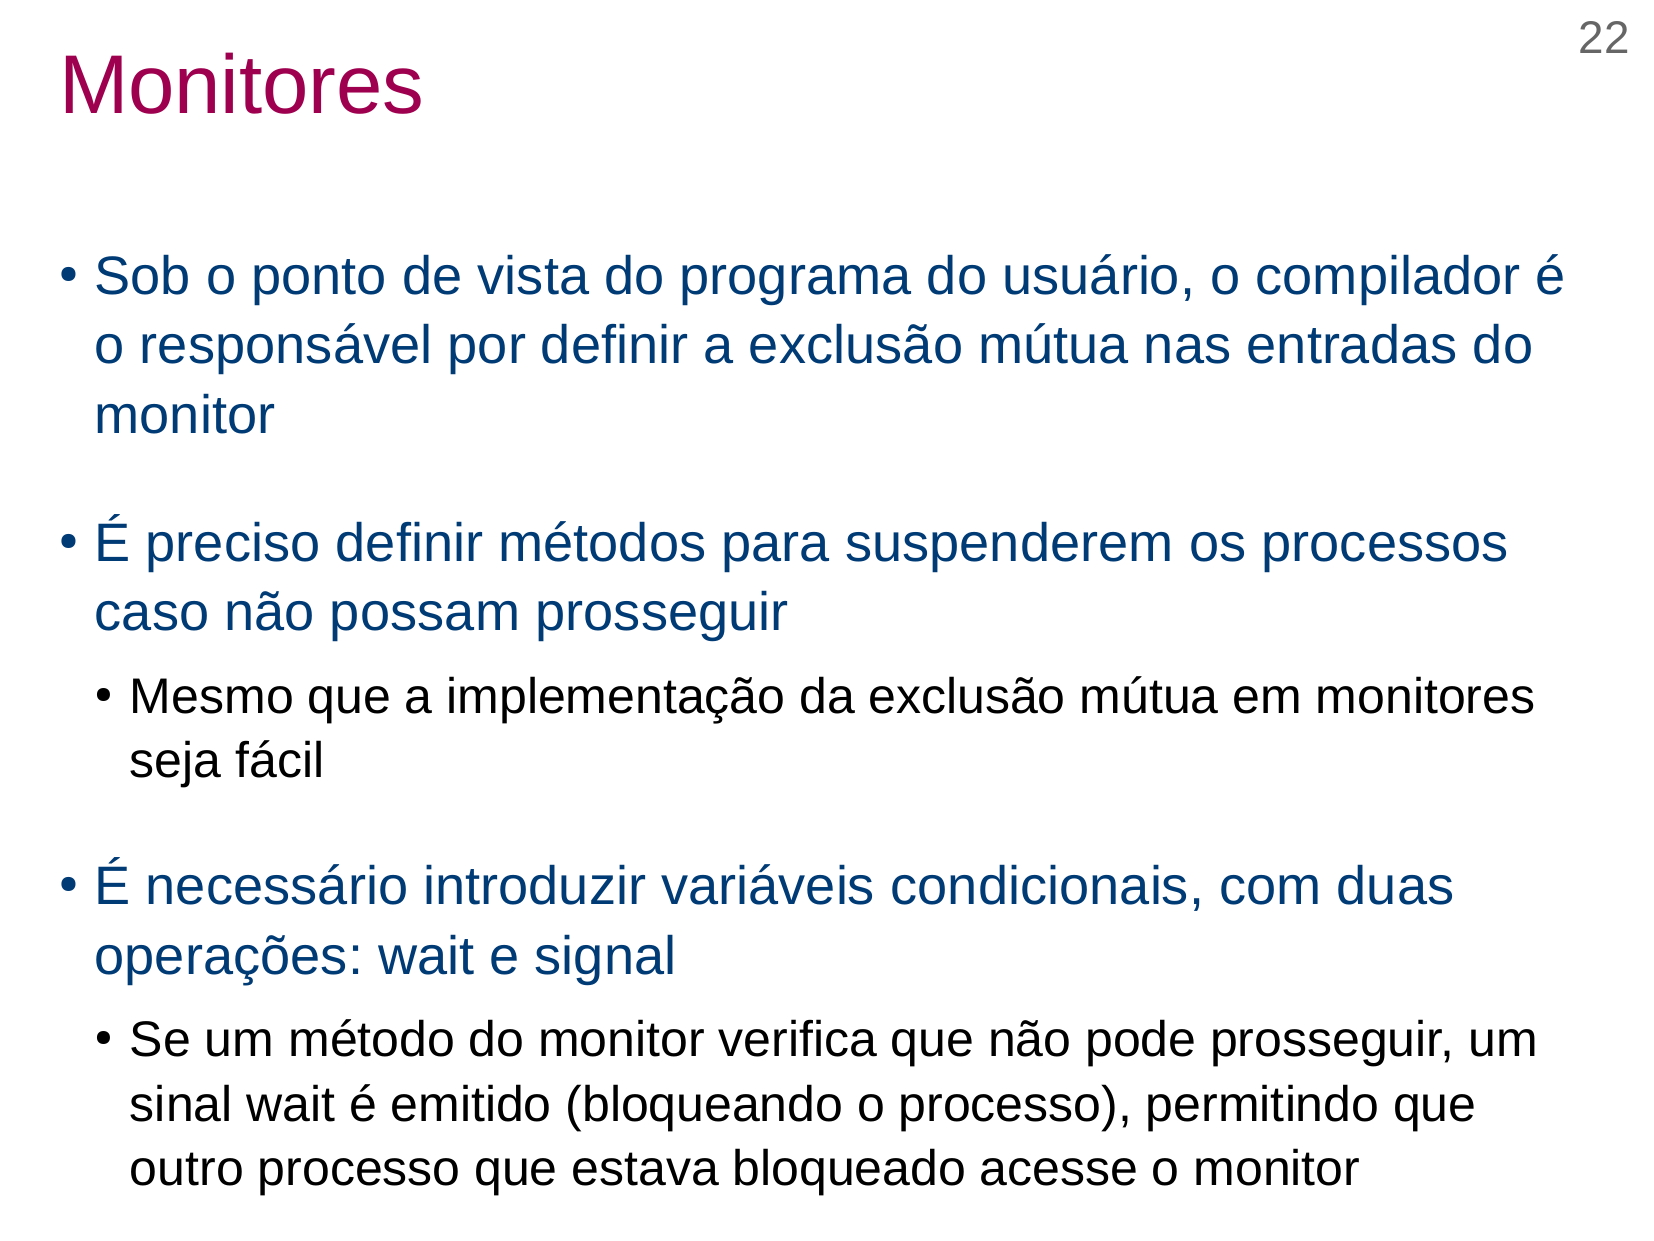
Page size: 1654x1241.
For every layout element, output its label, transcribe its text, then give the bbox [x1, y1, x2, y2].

list Sob o ponto de vista do programa do usuário, o compilador é o responsável por definir a exclusão mútua nas entradas do monitor É preciso definir métodos para suspenderem os processos caso não possam prosseguir Mesmo que a implementação da exclusão mútua em monitores seja fácil É necessário introduzir variáveis condicionais, com duas operações: wait e signal Se um método do monitor verifica que não pode prosseguir, um sinal wait é emitido (bloqueando o processo), permitindo que outro processo que estava bloqueado acesse o monitor [59, 236, 1595, 1211]
title Monitores [59, 29, 1595, 148]
